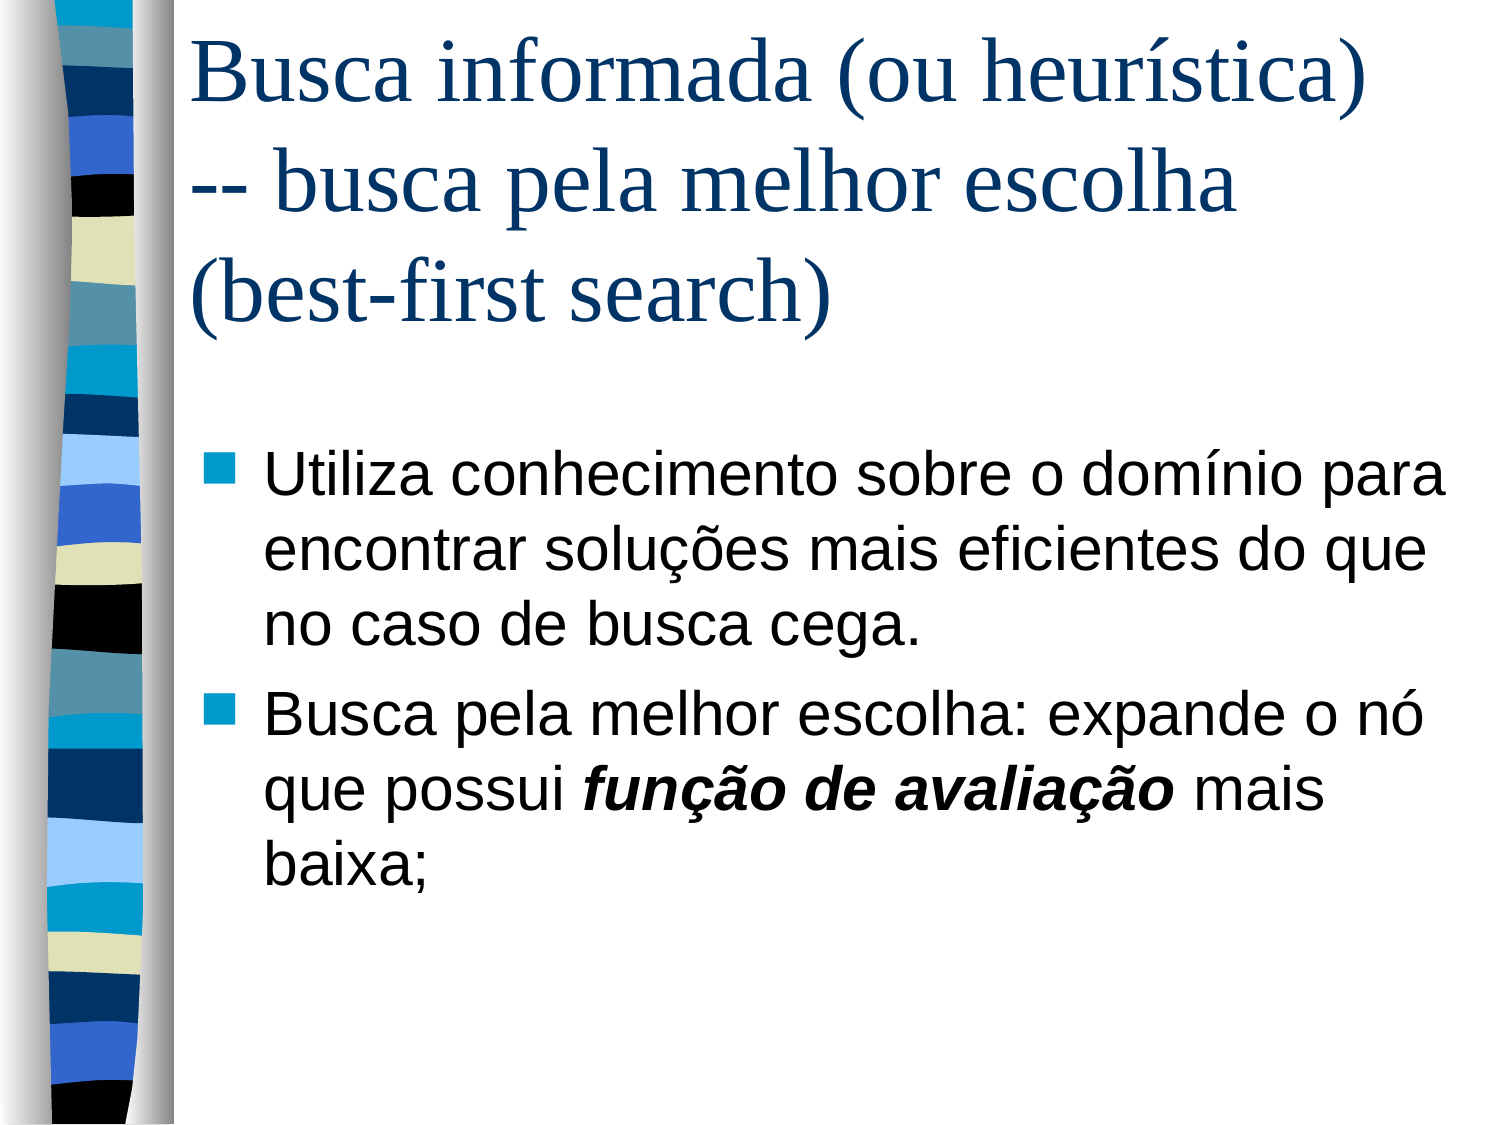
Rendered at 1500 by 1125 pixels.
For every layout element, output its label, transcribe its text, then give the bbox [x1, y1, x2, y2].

list Utiliza conhecimento sobre o domínio para encontrar soluções mais eficientes do que no caso de busca cega. Busca pela melhor escolha: expande o nó que possui função de avaliação mais baixa; [192, 425, 1468, 1000]
title Busca informada (ou heurística) -- busca pela melhor escolha (best-first search) [174, 2, 1438, 348]
